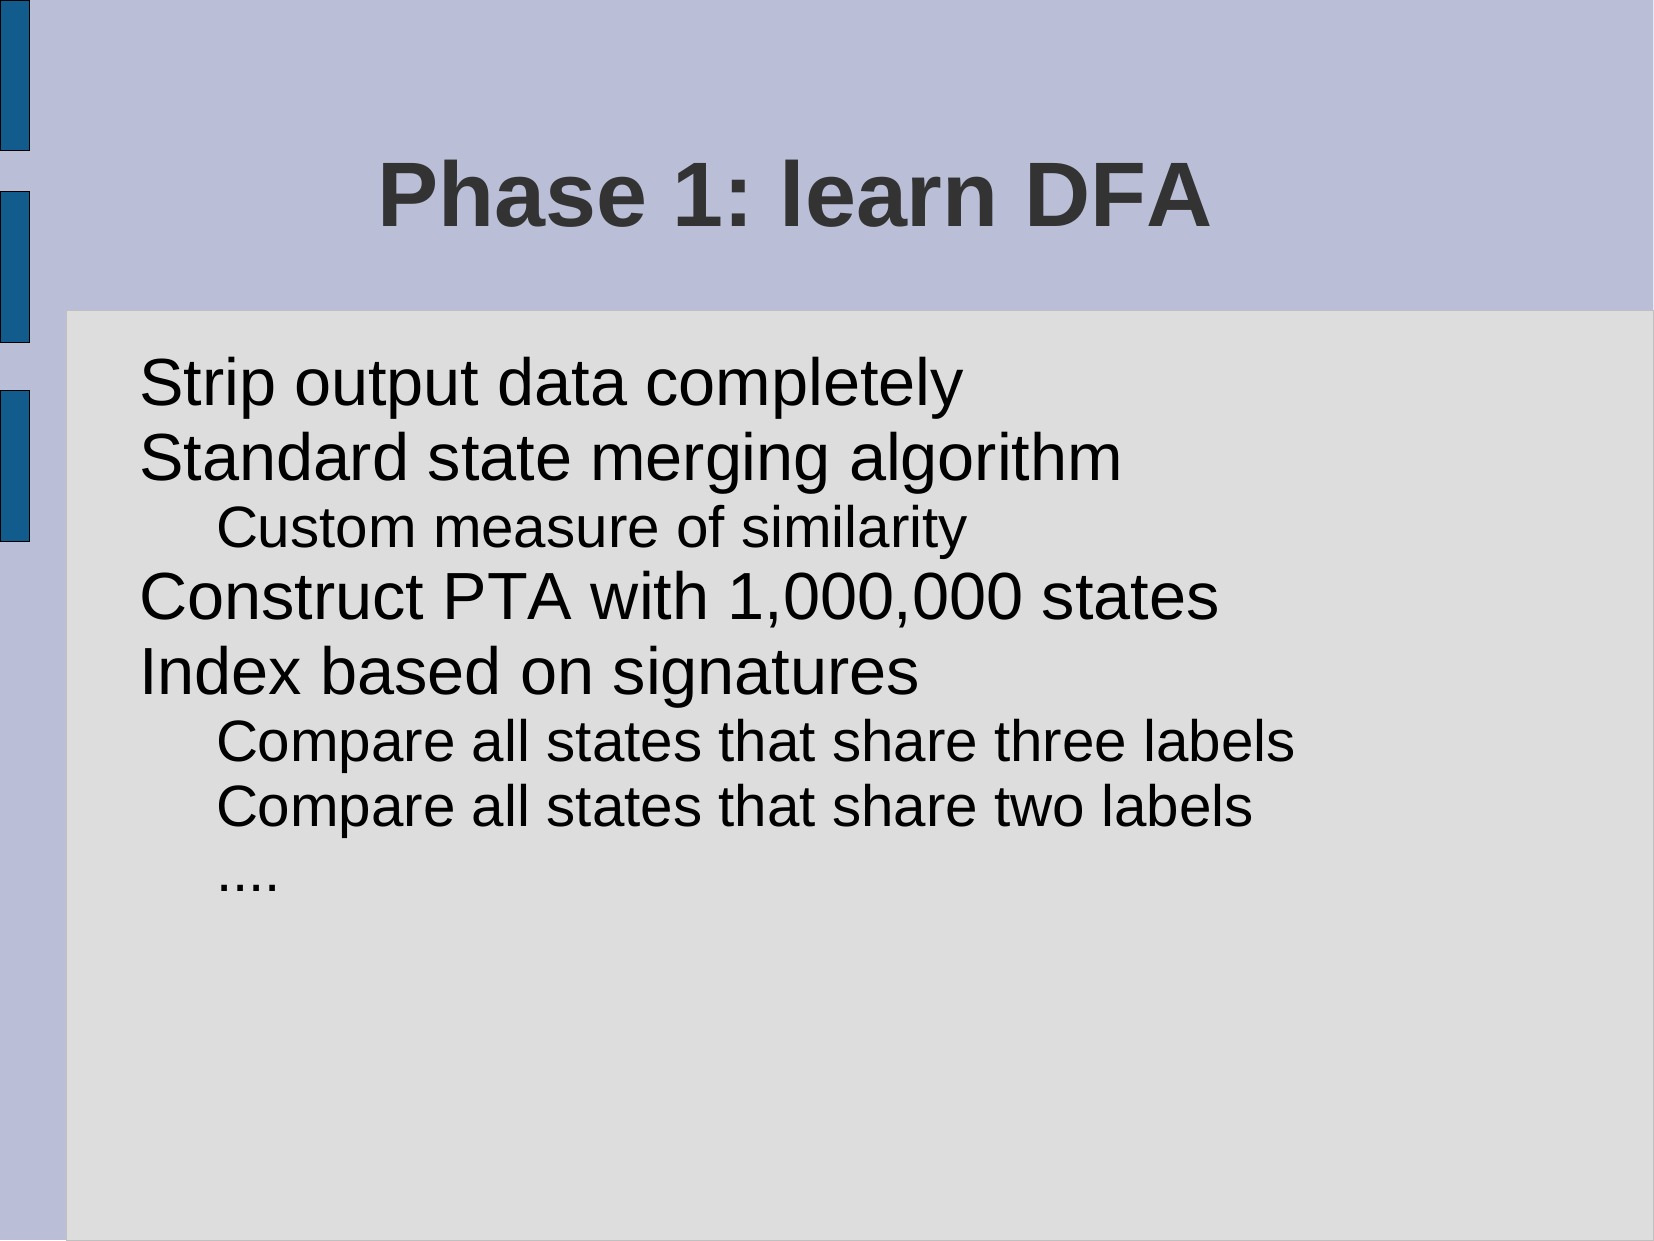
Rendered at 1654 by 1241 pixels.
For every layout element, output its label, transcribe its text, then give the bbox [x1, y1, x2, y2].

list Strip output data completely Standard state merging algorithm Custom measure of similarity Construct PTA with 1,000,000 states Index based on signatures Compare all states that share three labels Compare all states that share two labels .... [121, 344, 1534, 1127]
title Phase 1: learn DFA [121, 91, 1534, 299]
